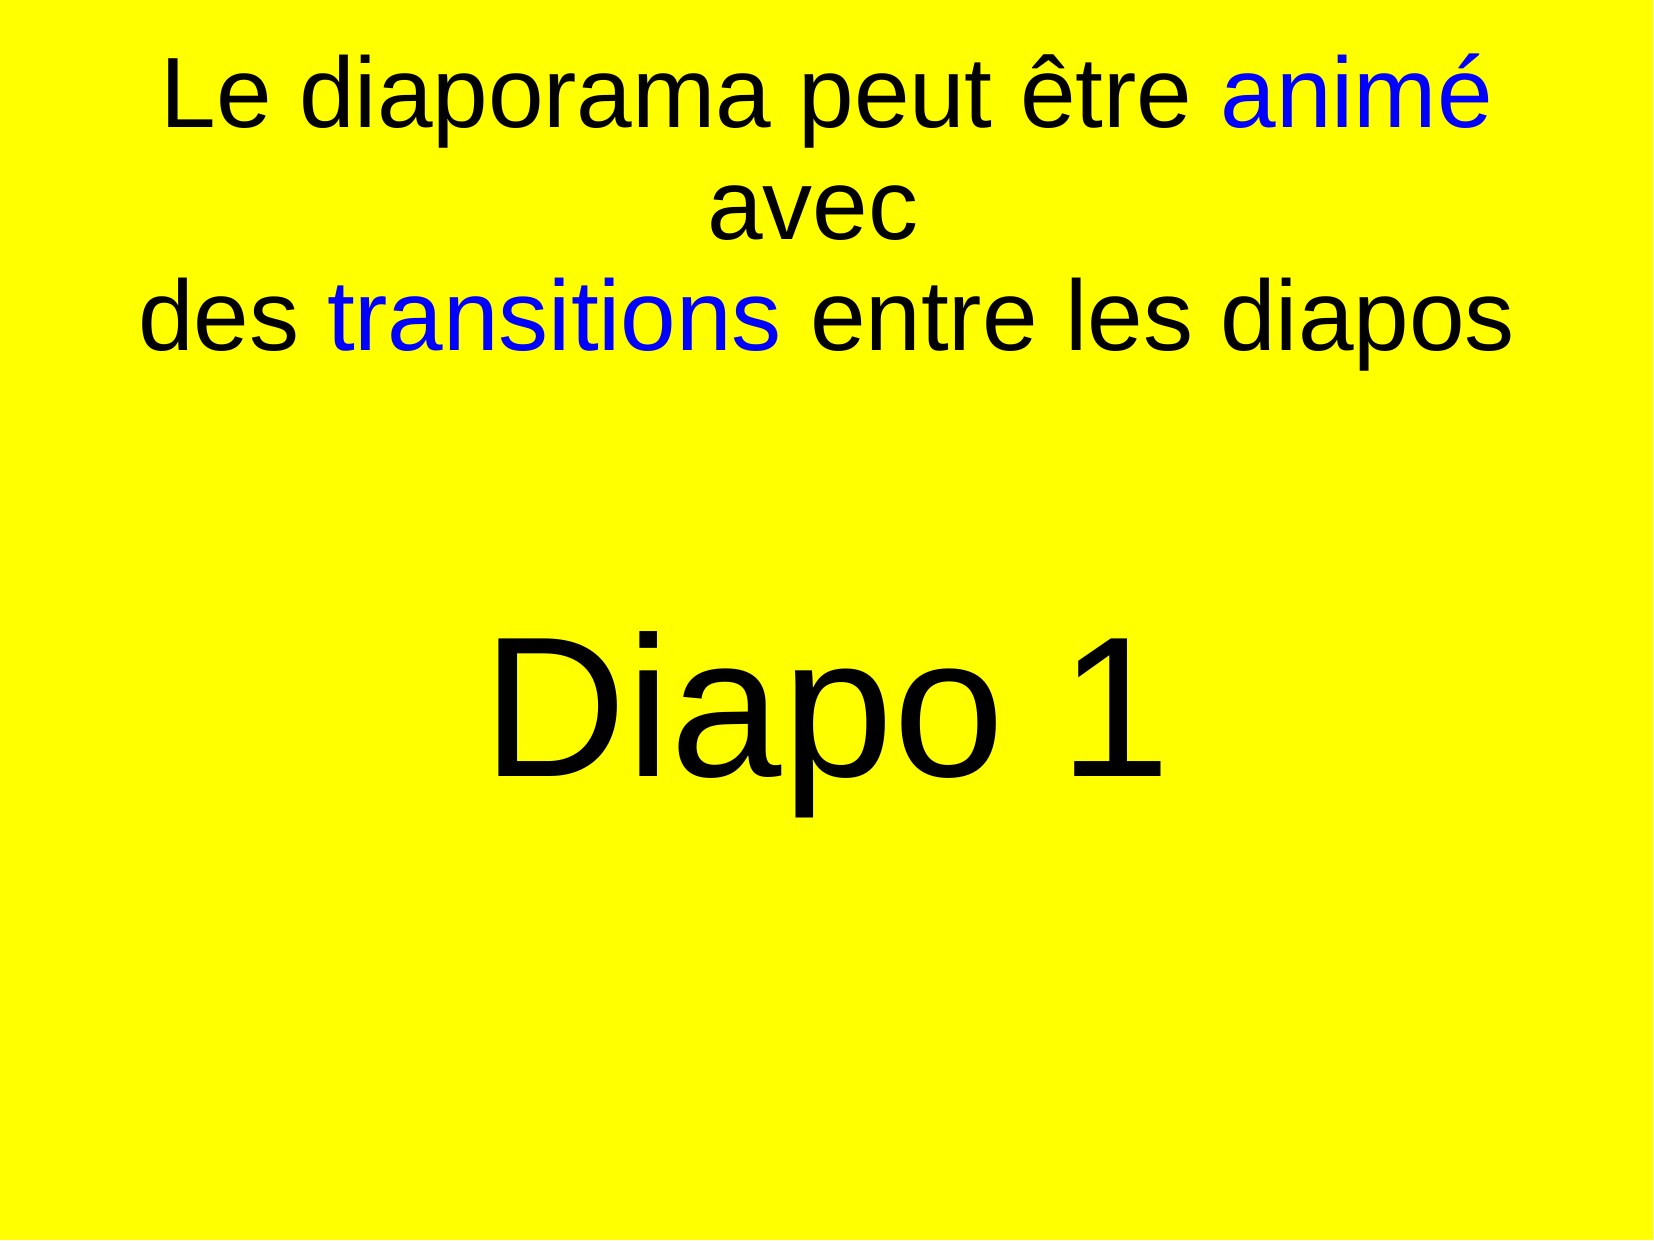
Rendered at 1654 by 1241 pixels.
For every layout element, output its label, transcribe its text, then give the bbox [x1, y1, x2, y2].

text_box Le diaporama peut être animé avec des transitions entre les diapos Diapo 1 [59, 29, 1595, 827]
